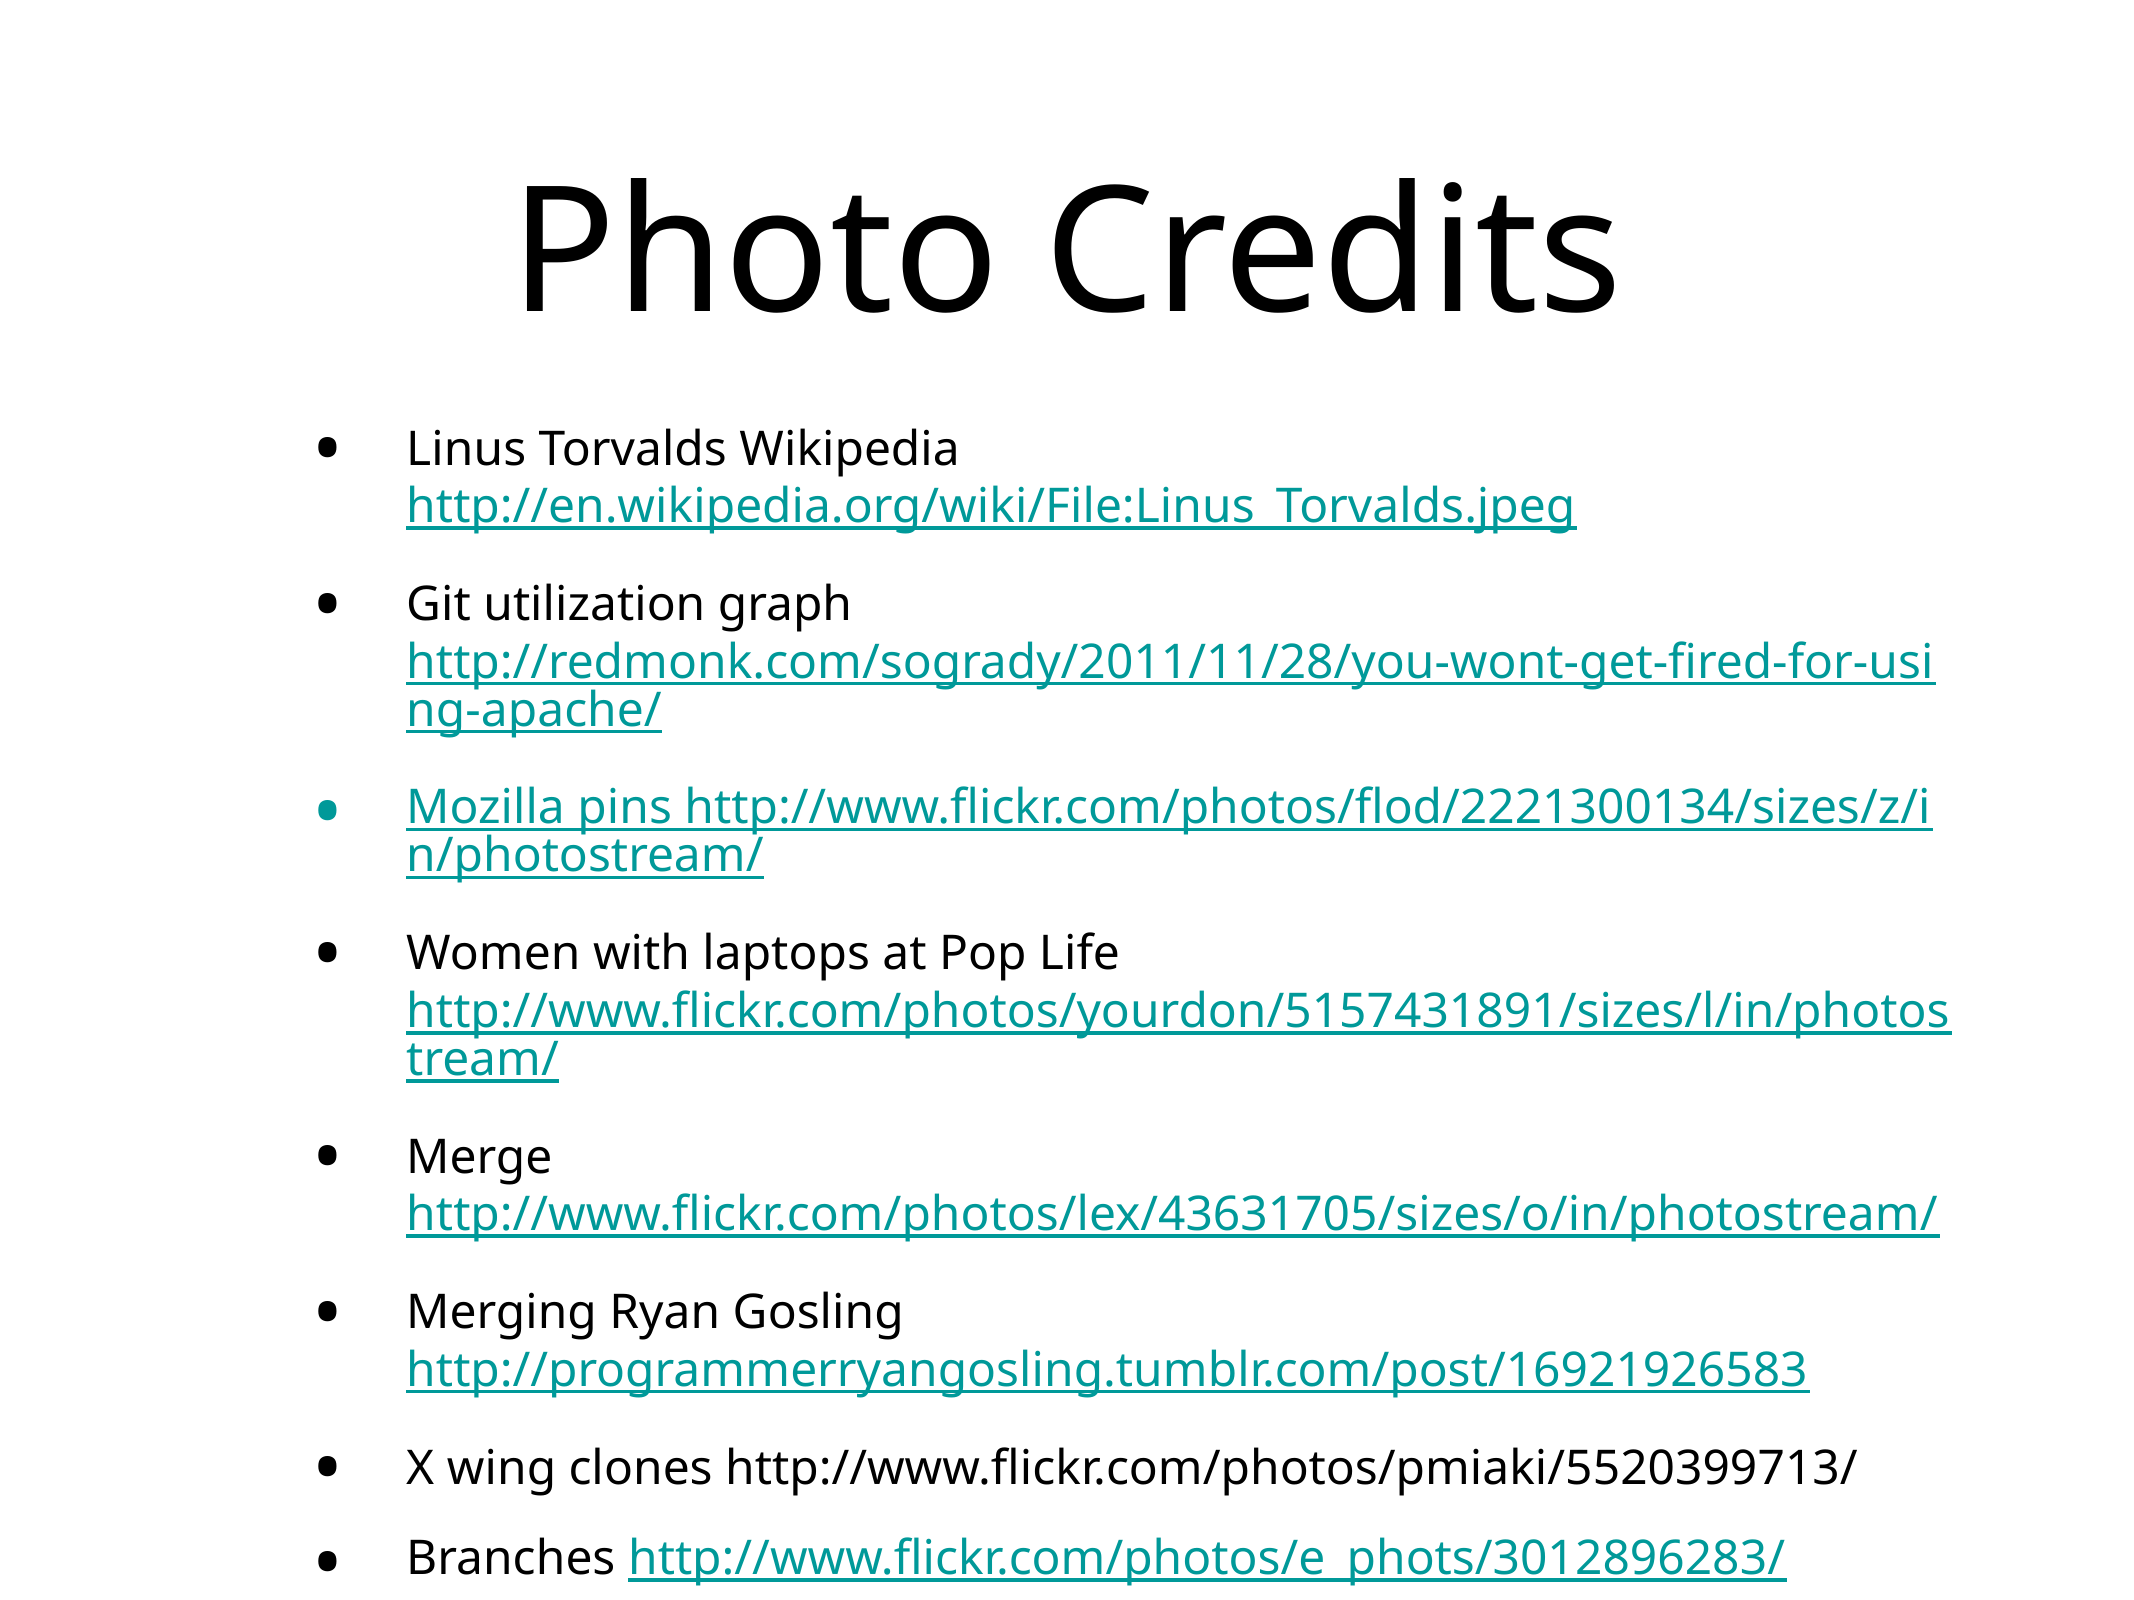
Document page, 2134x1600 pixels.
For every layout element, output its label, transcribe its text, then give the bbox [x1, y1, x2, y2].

title Photo Credits [208, 41, 1925, 442]
list Linus Torvalds Wikipedia http://en.wikipedia.org/wiki/File:Linus_Torvalds.jpeg Git utilization graph http://redmonk.com/sogrady/2011/11/28/you-wont-get-fired-for-using-apache/ Mozilla pins http://www.flickr.com/photos/flod/2221300134/sizes/z/in/photostream/ Women with laptops at Pop Life http://www.flickr.com/photos/yourdon/5157431891/sizes/l/in/photostream/ Merge http://www.flickr.com/photos/lex/43631705/sizes/o/in/photostream/ Merging Ryan Gosling http://programmerryangosling.tumblr.com/post/16921926583 X wing clones http://www.flickr.com/photos/pmiaki/5520399713/ Branches http://www.flickr.com/photos/e_phots/3012896283/ Stormtroopers with Linux http://www.flickr.com/photos/kalexanderson/6261634332/in/photostream/ [252, 464, 1969, 1557]
